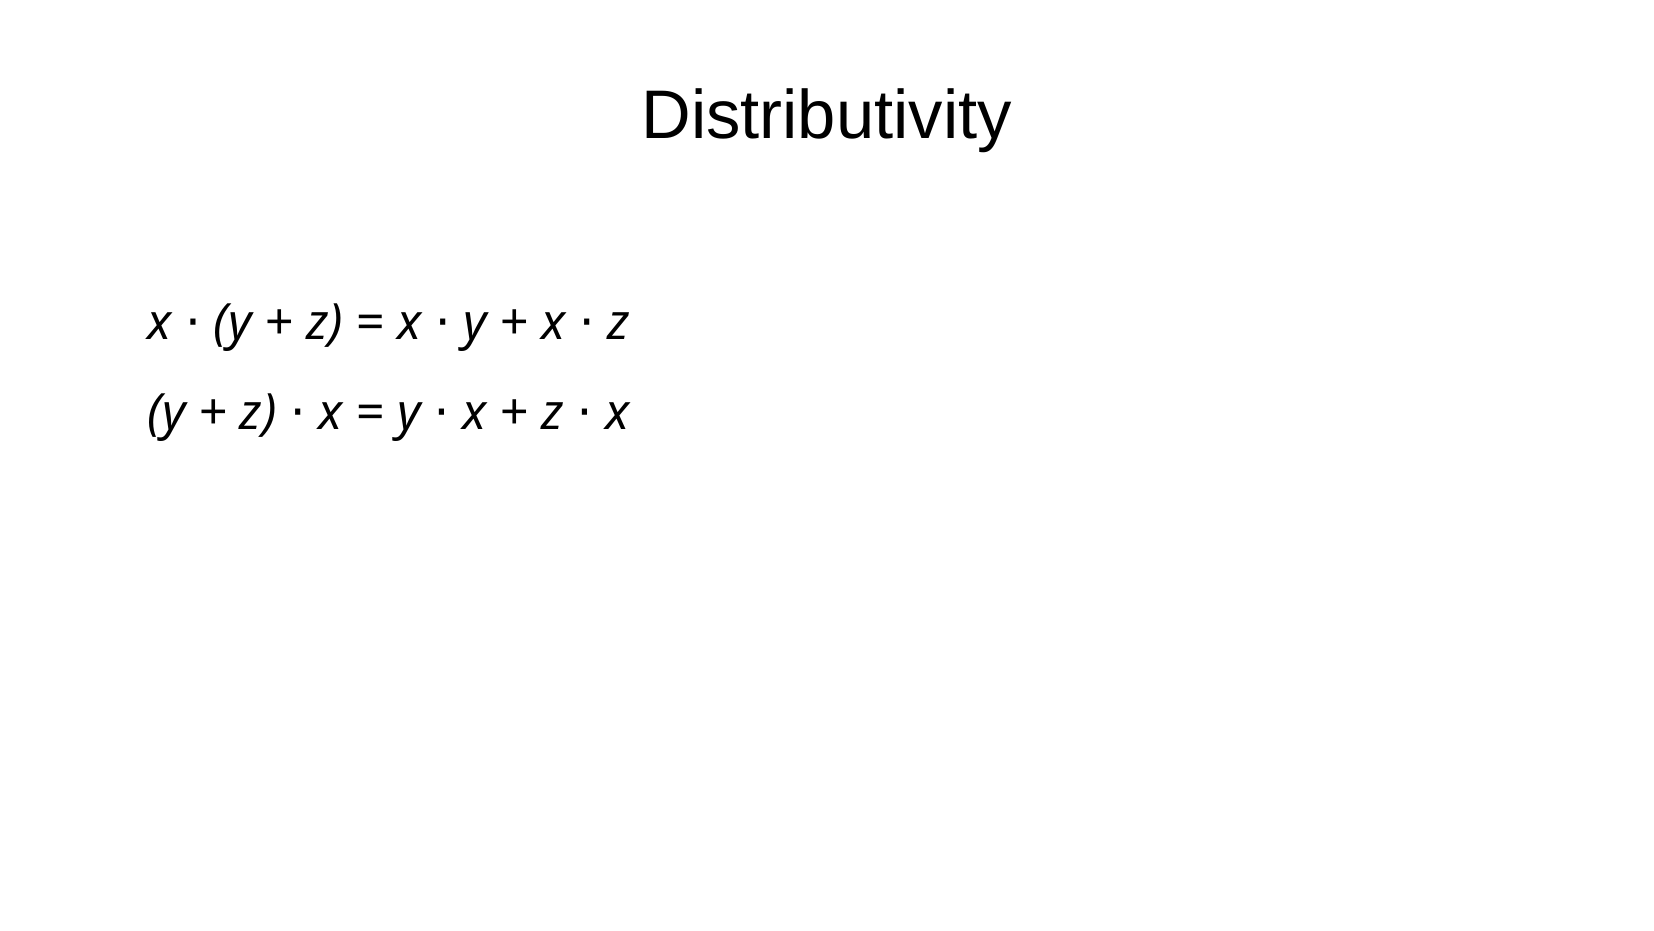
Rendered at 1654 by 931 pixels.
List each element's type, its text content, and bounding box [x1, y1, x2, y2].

list x ⋅ (y + z) = x ⋅ y + x ⋅ z (y + z) ⋅ x = y ⋅ x + z ⋅ x [76, 195, 1565, 735]
title Distributivity [82, 37, 1571, 193]
